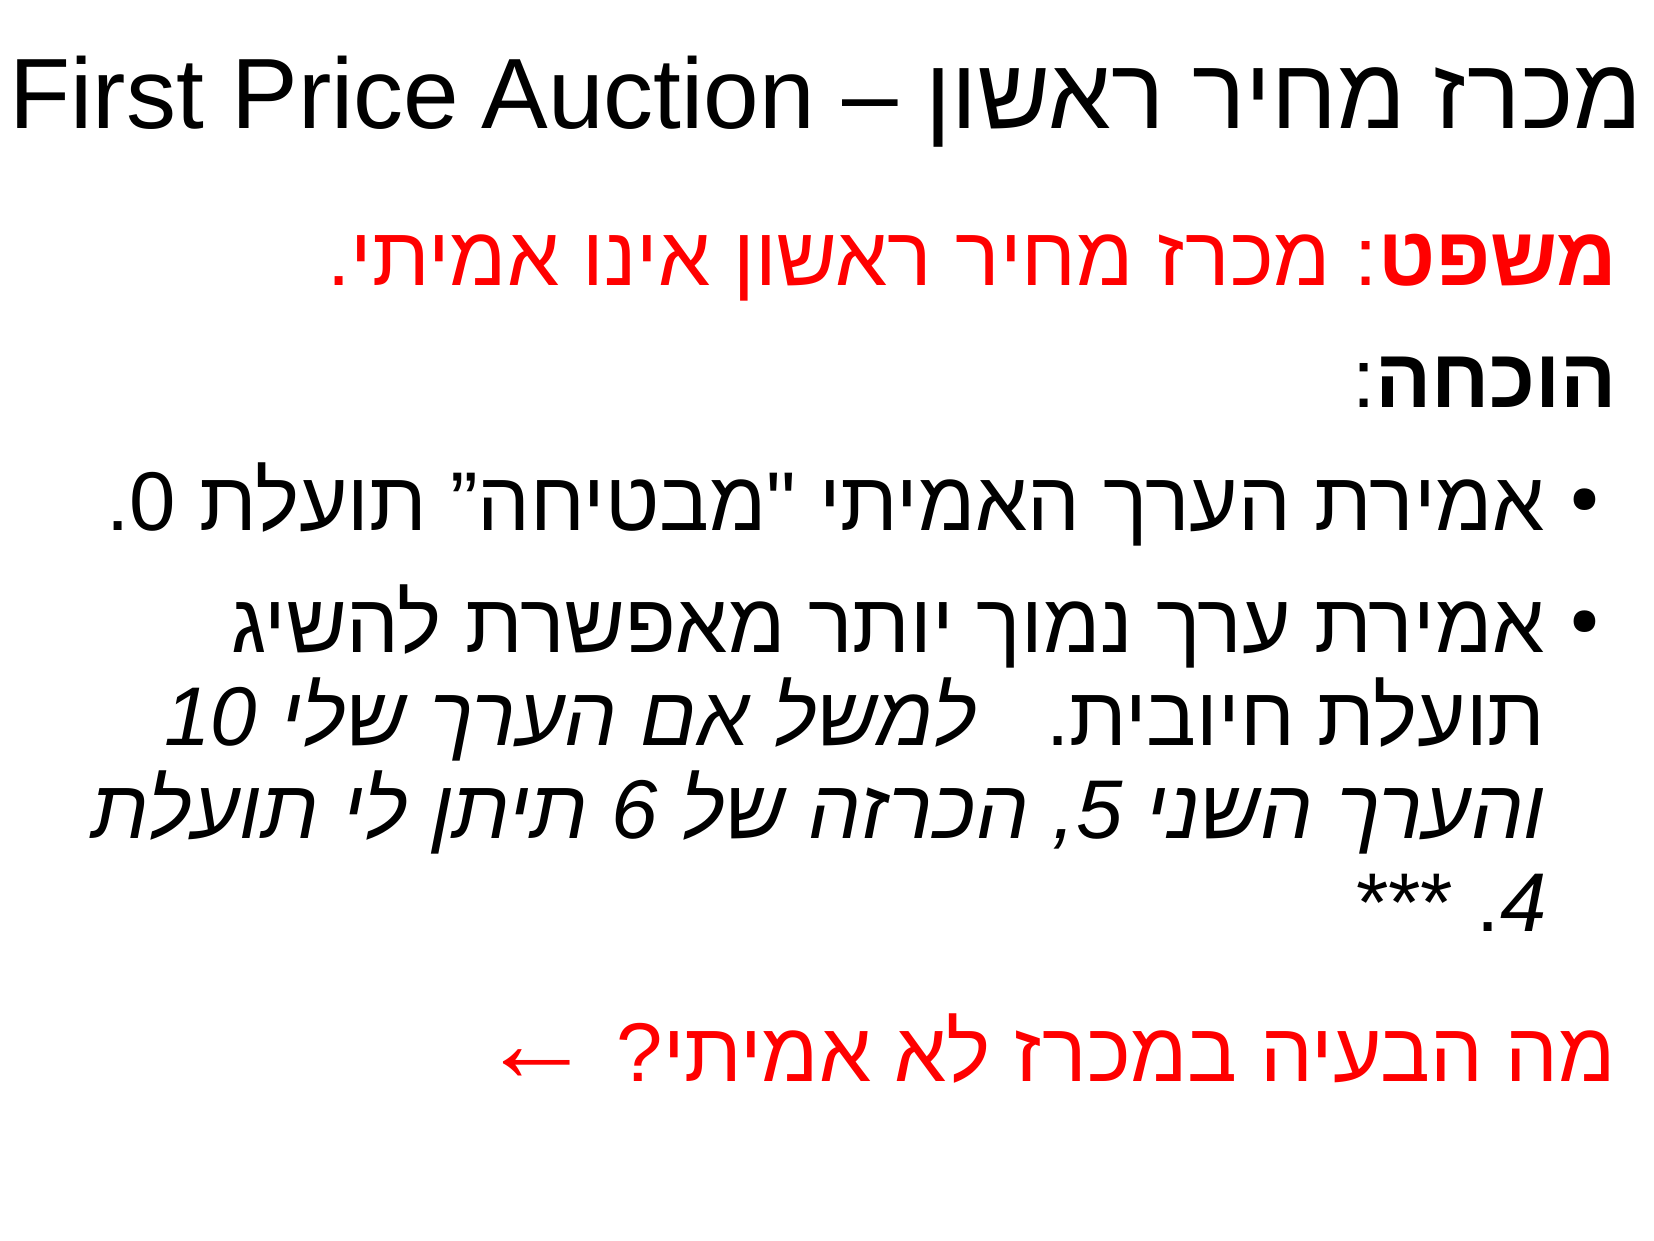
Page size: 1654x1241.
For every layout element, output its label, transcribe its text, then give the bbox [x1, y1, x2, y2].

title מכרז מחיר ראשון – First Price Auction [0, 0, 1654, 189]
list משפט: מכרז מחיר ראשון אינו אמיתי. הוכחה: אמירת הערך האמיתי "מבטיחה” תועלת 0. אמירת ערך נמוך יותר מאפשרת להשיג תועלת חיובית. למשל אם הערך שלי 10 והערך השני 5, הכרזה של 6 תיתן לי תועלת 4. *** מה הבעיה במכרז לא אמיתי? ← [27, 210, 1618, 1241]
